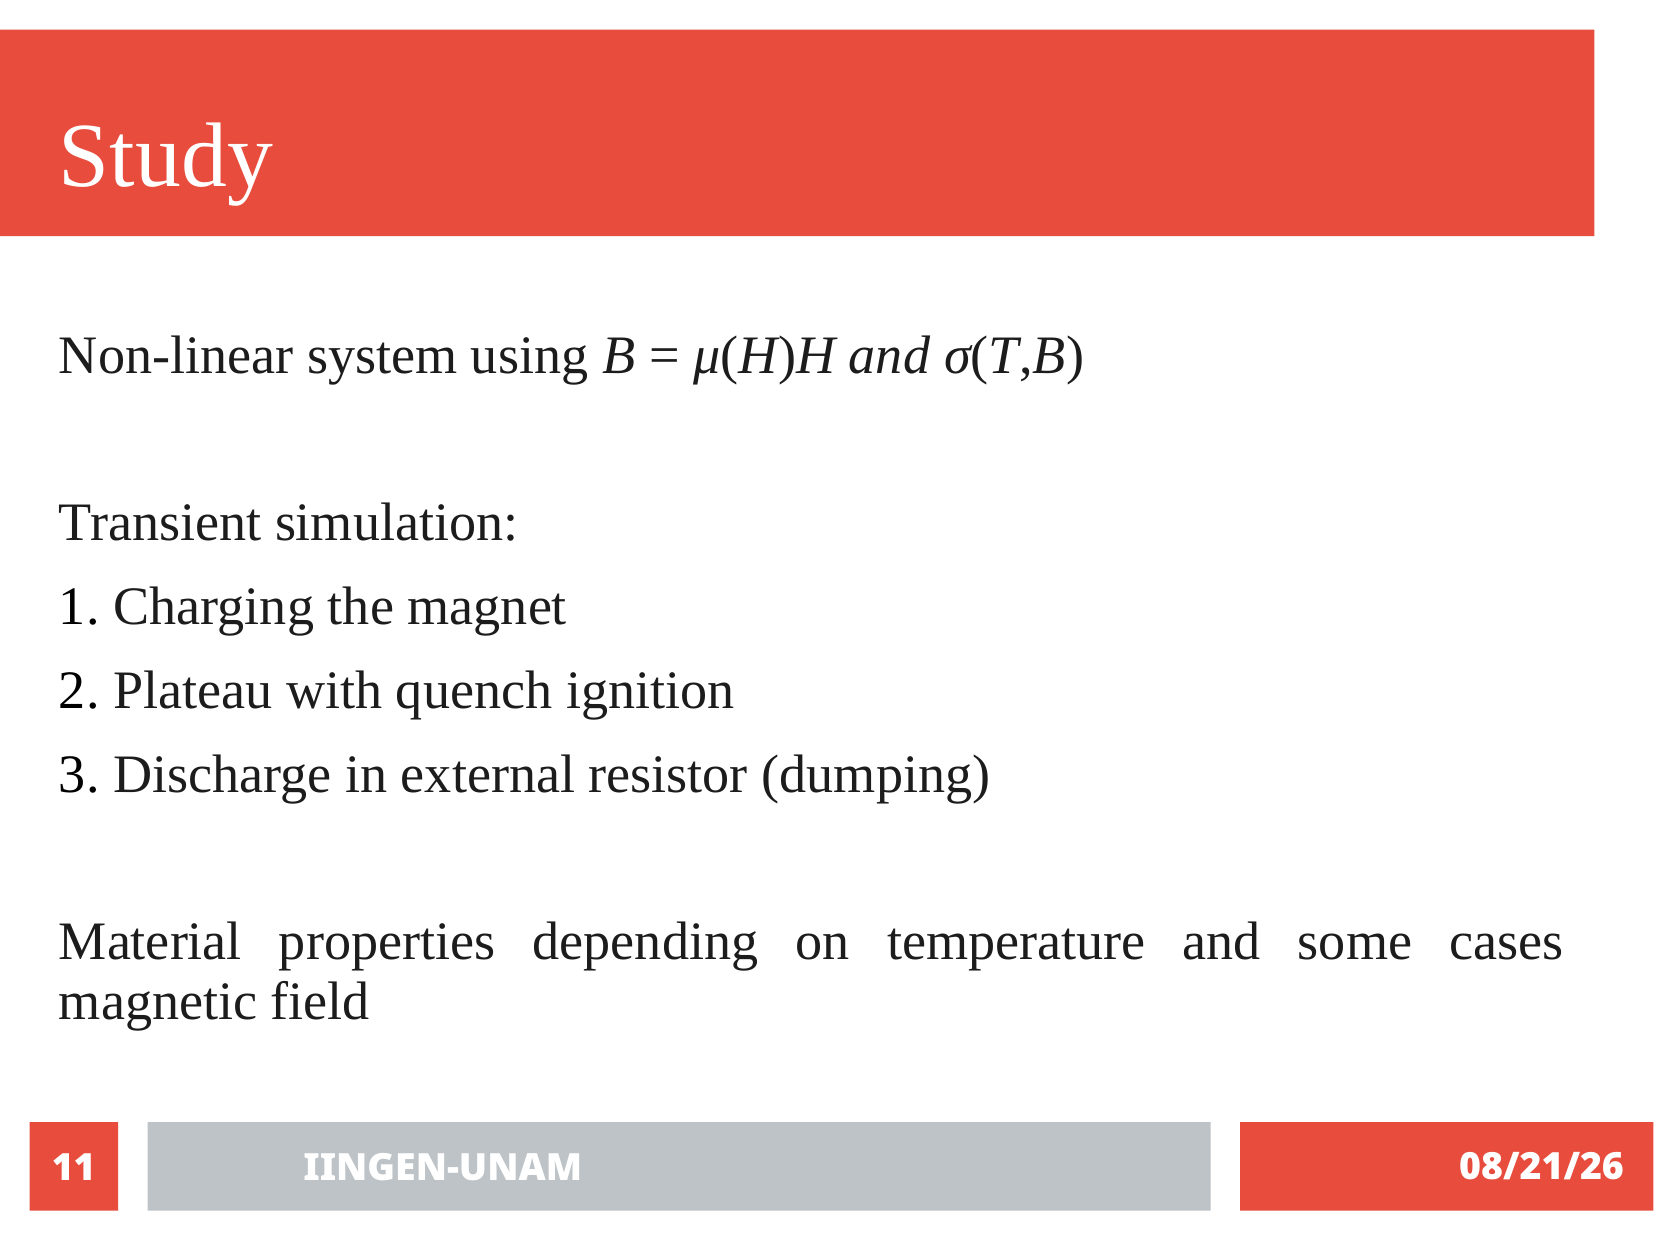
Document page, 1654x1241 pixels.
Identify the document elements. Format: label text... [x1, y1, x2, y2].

title Study [59, 59, 1595, 207]
list Non-linear system using B = μ(H)H and σ(T,B) Transient simulation: Charging the magnet Plateau with quench ignition Discharge in external resistor (dumping) Material properties depending on temperature and some cases magnetic field [59, 324, 1565, 1093]
